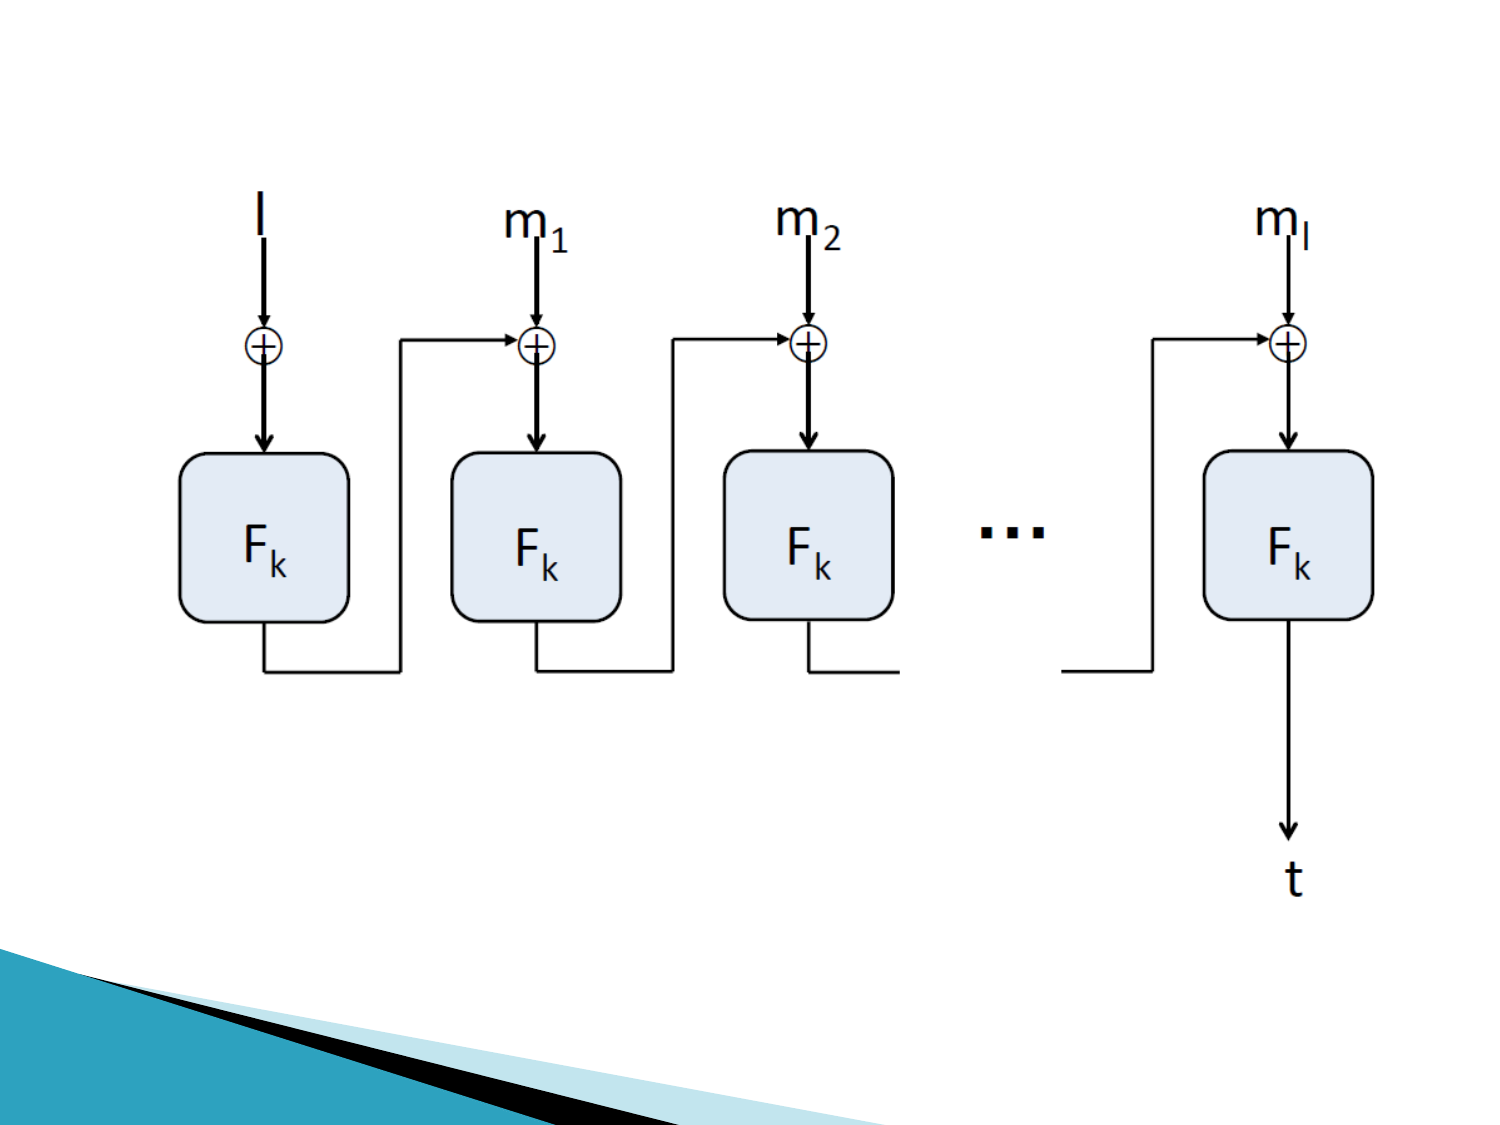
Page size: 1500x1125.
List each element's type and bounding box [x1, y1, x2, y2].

picture [135, 135, 1417, 972]
